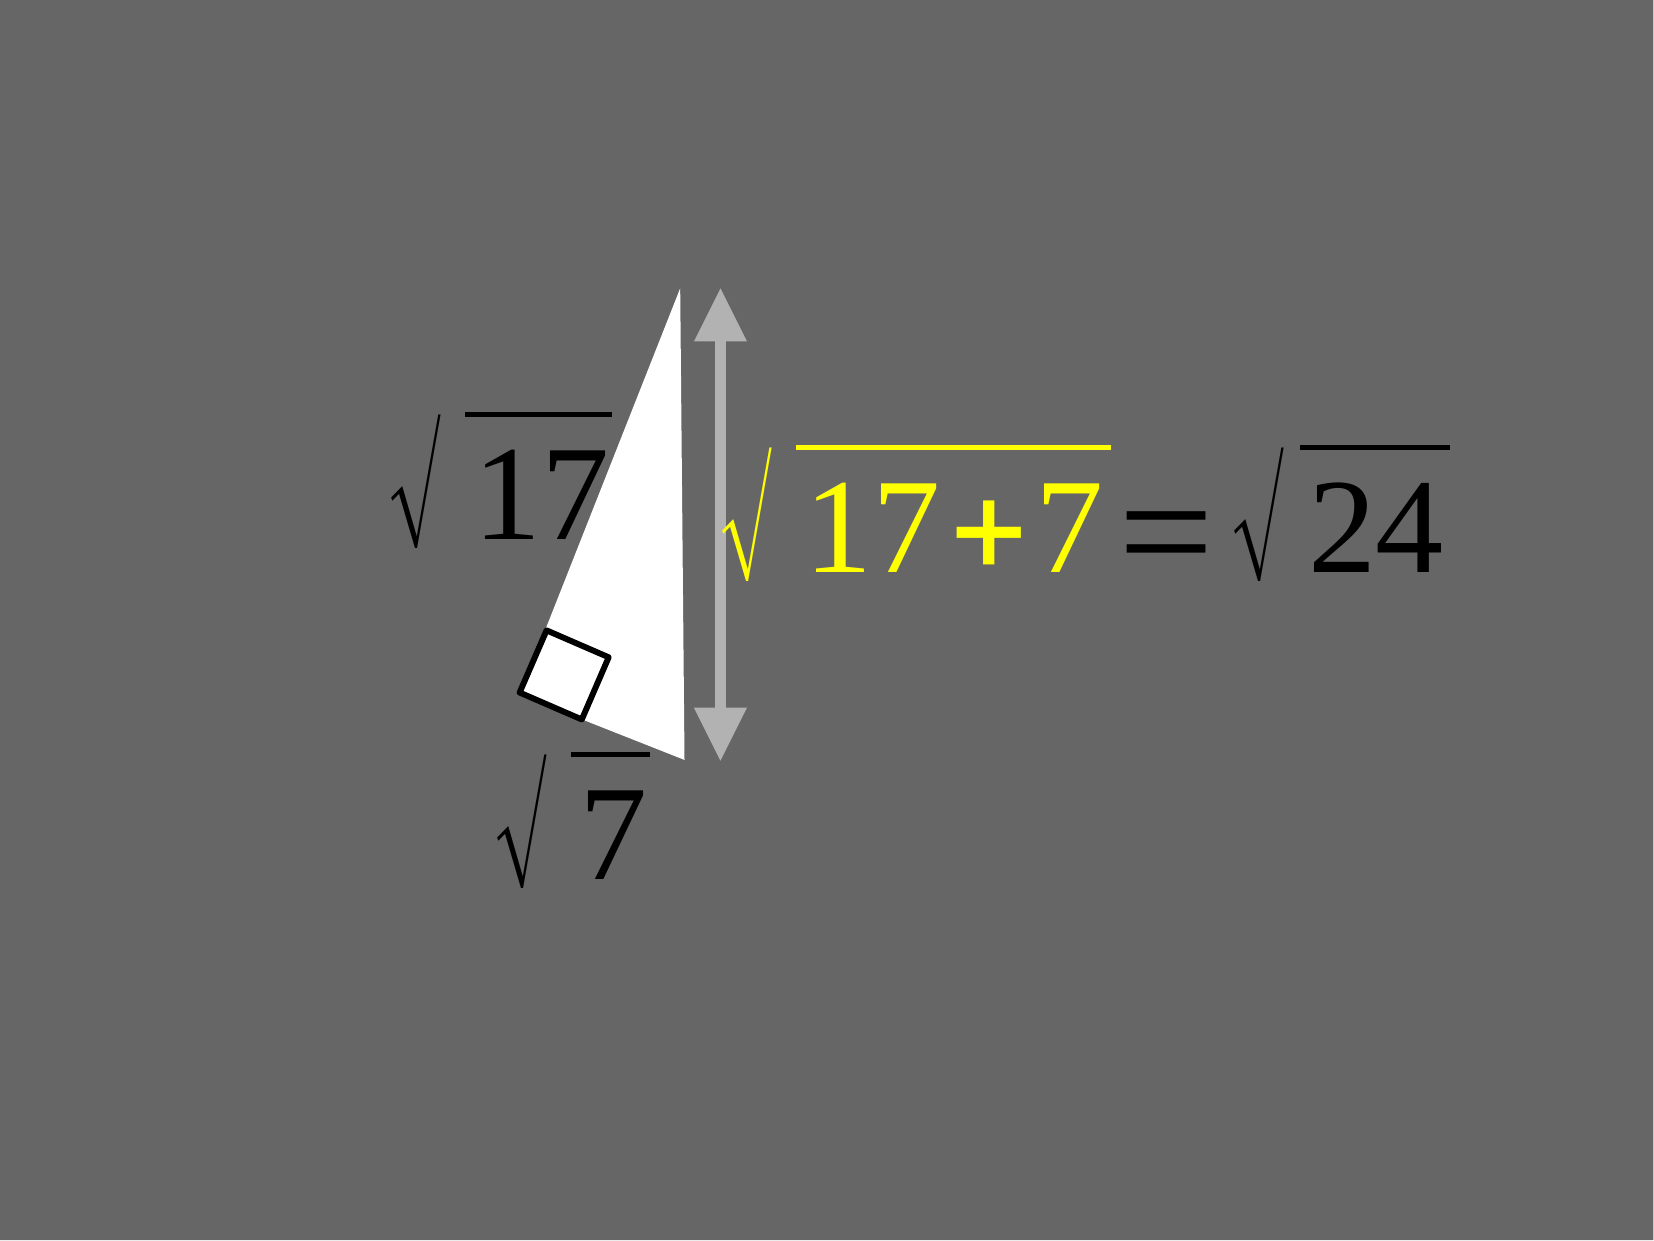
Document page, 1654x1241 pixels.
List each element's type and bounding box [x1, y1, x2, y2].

text_box [0, 0, 1654, 1241]
chart [460, 744, 681, 908]
chart [354, 403, 643, 567]
chart [685, 437, 1485, 601]
